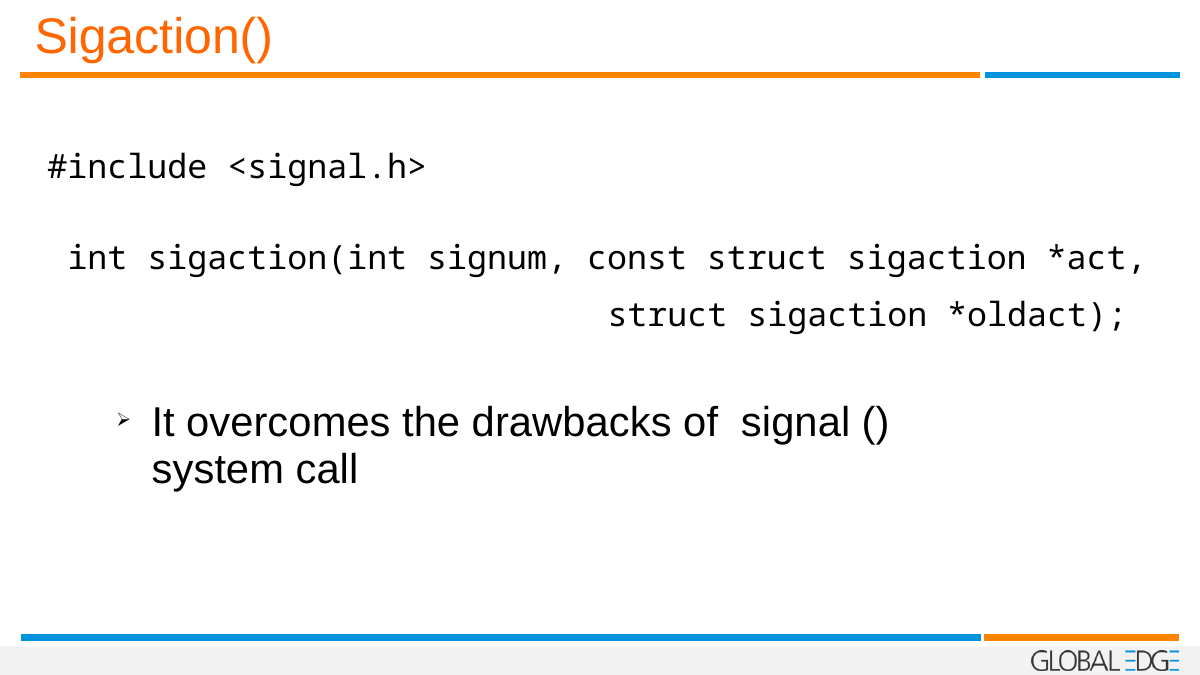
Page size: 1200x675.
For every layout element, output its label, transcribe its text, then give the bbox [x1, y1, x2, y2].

text_box It overcomes the drawbacks of signal () system call [101, 391, 960, 501]
picture [1031, 650, 1179, 671]
text_box #include <signal.h> int sigaction(int signum, const struct sigaction *act, struct sigaction *oldact); [0, 135, 1200, 432]
title Sigaction() [12, 7, 296, 66]
